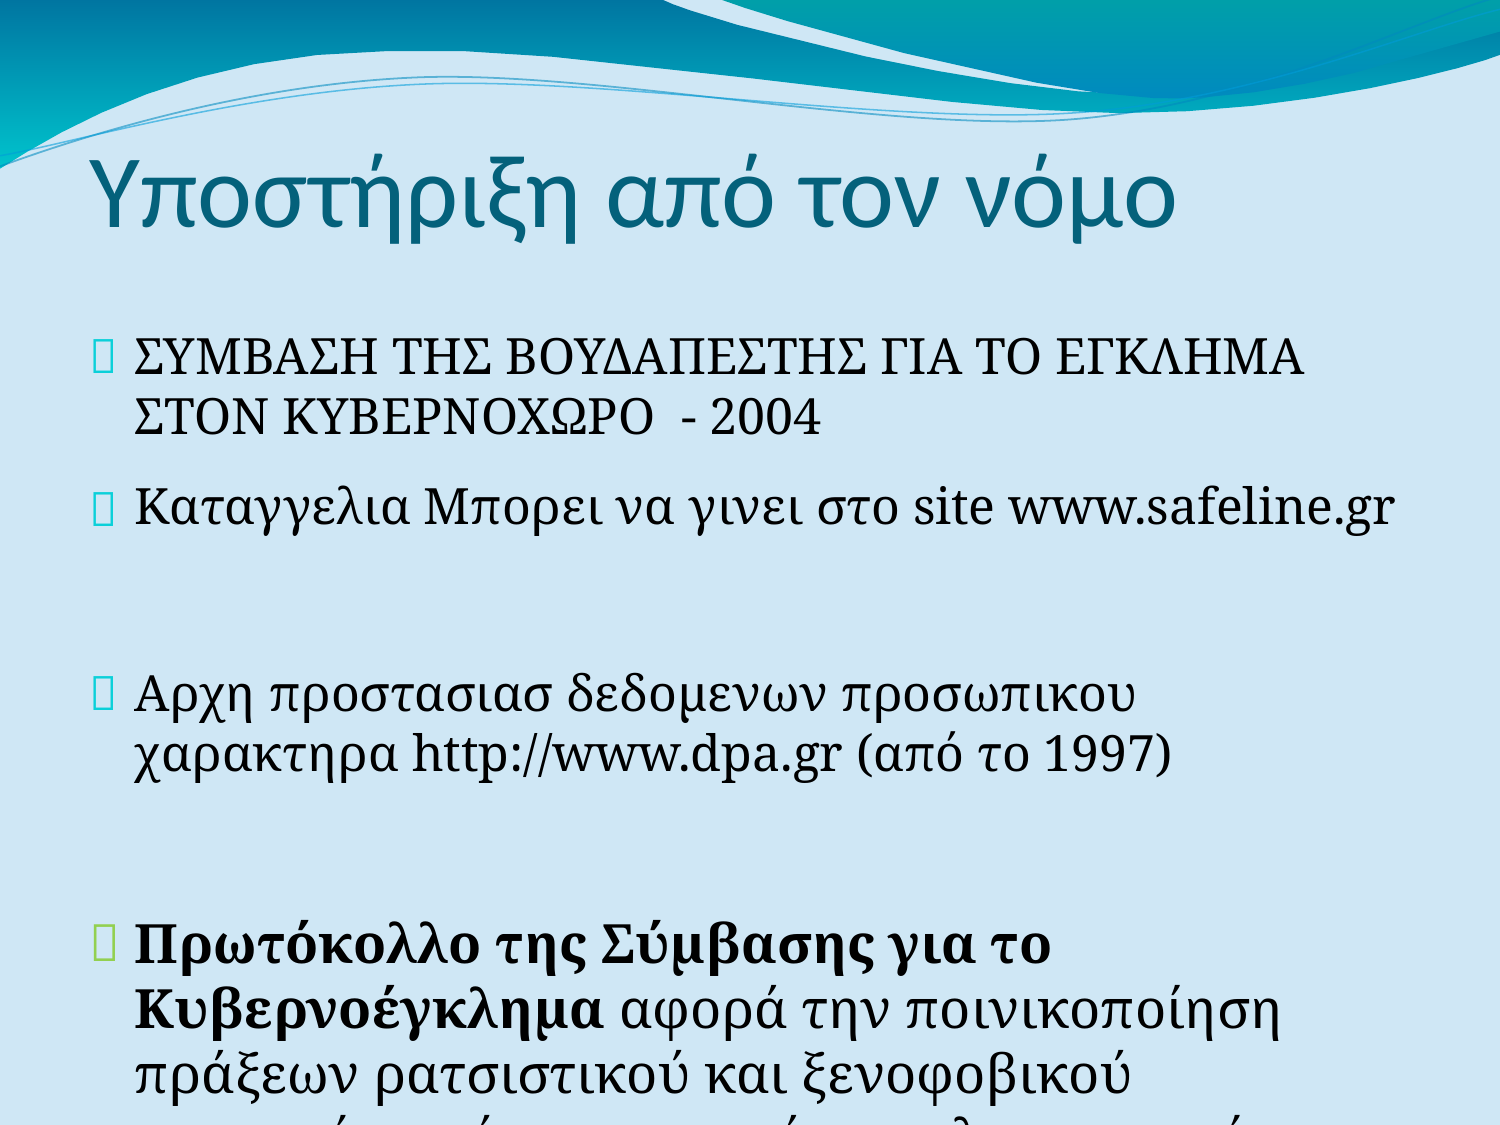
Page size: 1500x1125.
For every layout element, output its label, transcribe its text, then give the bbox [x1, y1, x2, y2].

list ΣΥΜΒΑΣΗ ΤΗΣ ΒΟΥΔΑΠΕΣΤΗΣ ΓΙΑ ΤΟ ΕΓΚΛΗΜΑ ΣΤΟΝ ΚΥΒΕΡΝΟΧΩΡΟ - 2004 Καταγγελια Μπορει να γινει στο site www.safeline.gr Αρχη προστασιασ δεδομενων προσωπικου χαρακτηρα http://www.dpa.gr (από το 1997) Πρωτόκολλο της Σύμβασης για το Κυβερνοέγκλημα αφορά την ποινικοποίηση πράξεων ρατσιστικού και ξενοφοβικού χαρακτήρα μέσω συστημάτων ηλεκτρονικών υπολογιστών [75, 317, 1425, 1038]
title Υποστήριξη από τον νόμο [75, 115, 1425, 303]
